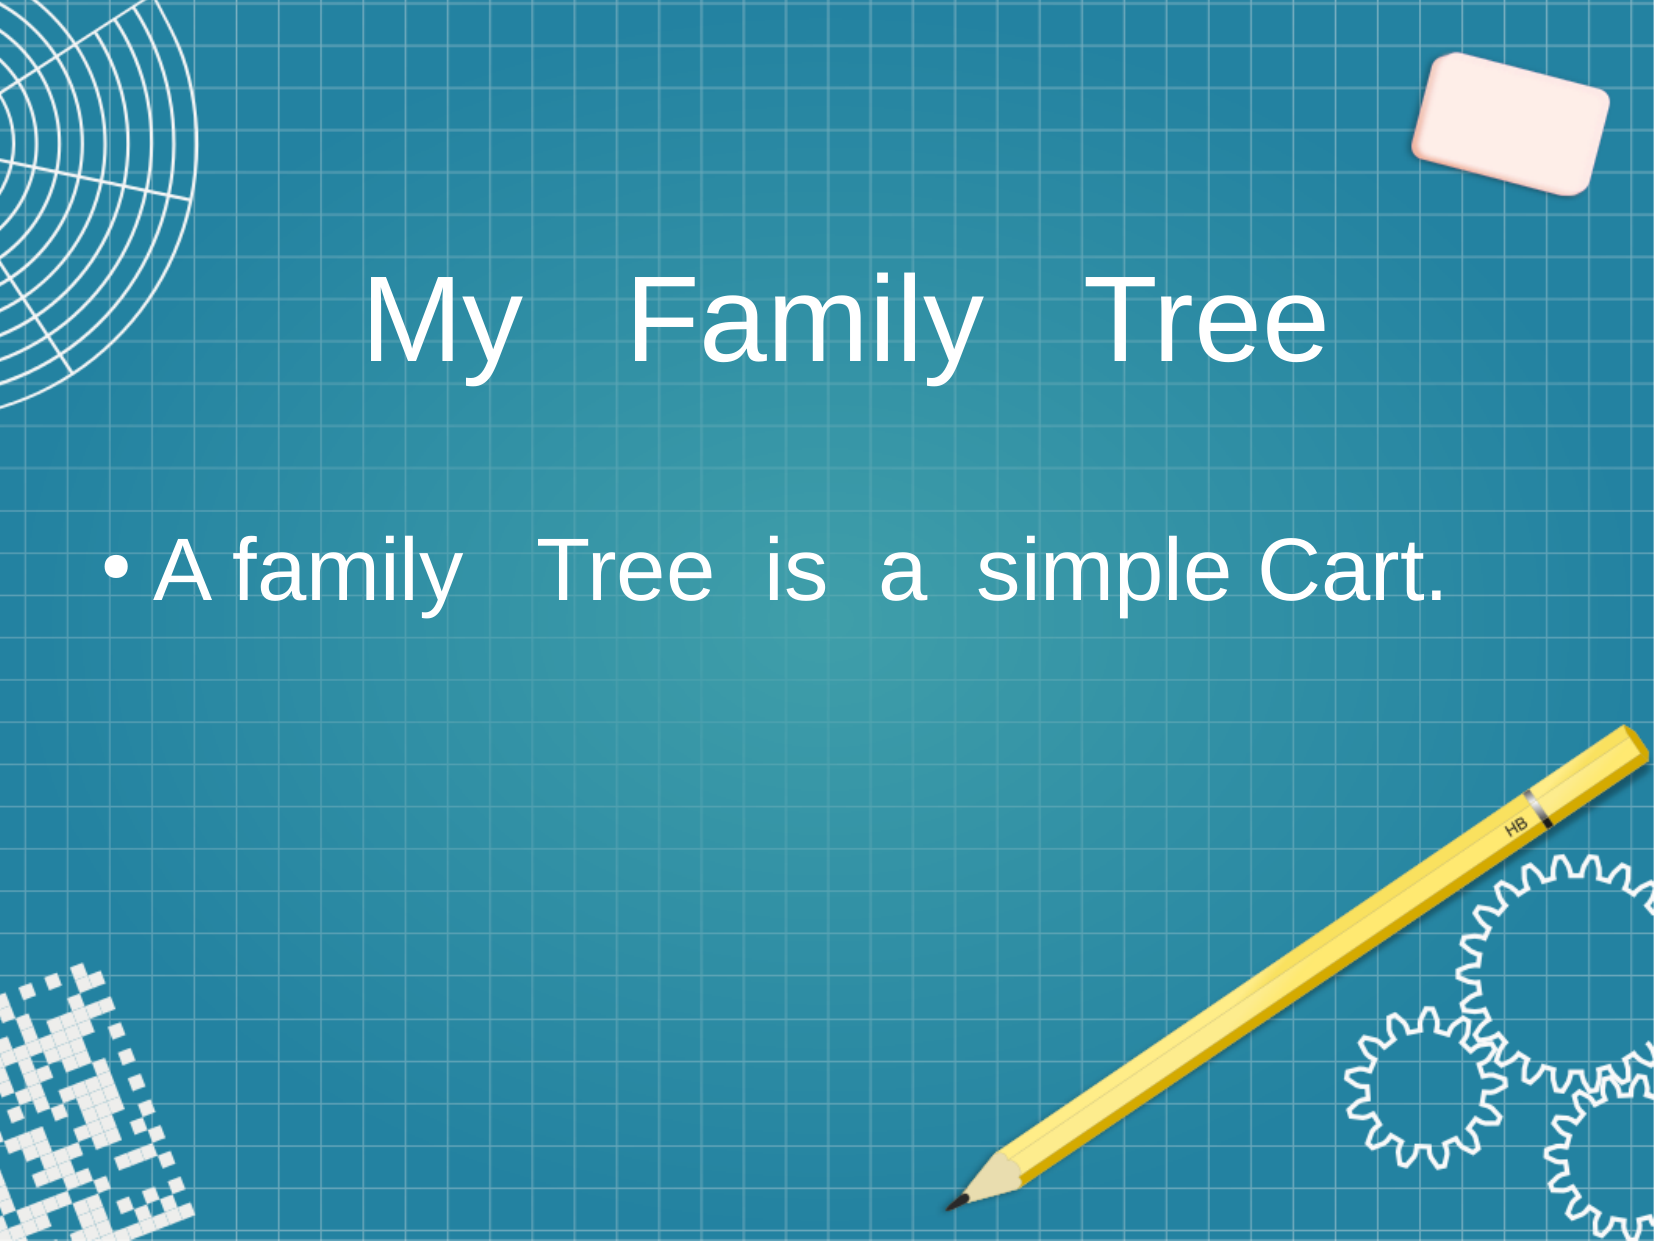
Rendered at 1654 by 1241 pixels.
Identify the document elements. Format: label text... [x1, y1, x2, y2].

list A family Tree is a simple Cart. [82, 519, 1571, 1123]
picture [0, 0, 1654, 1241]
title My Family Tree [101, 177, 1591, 461]
